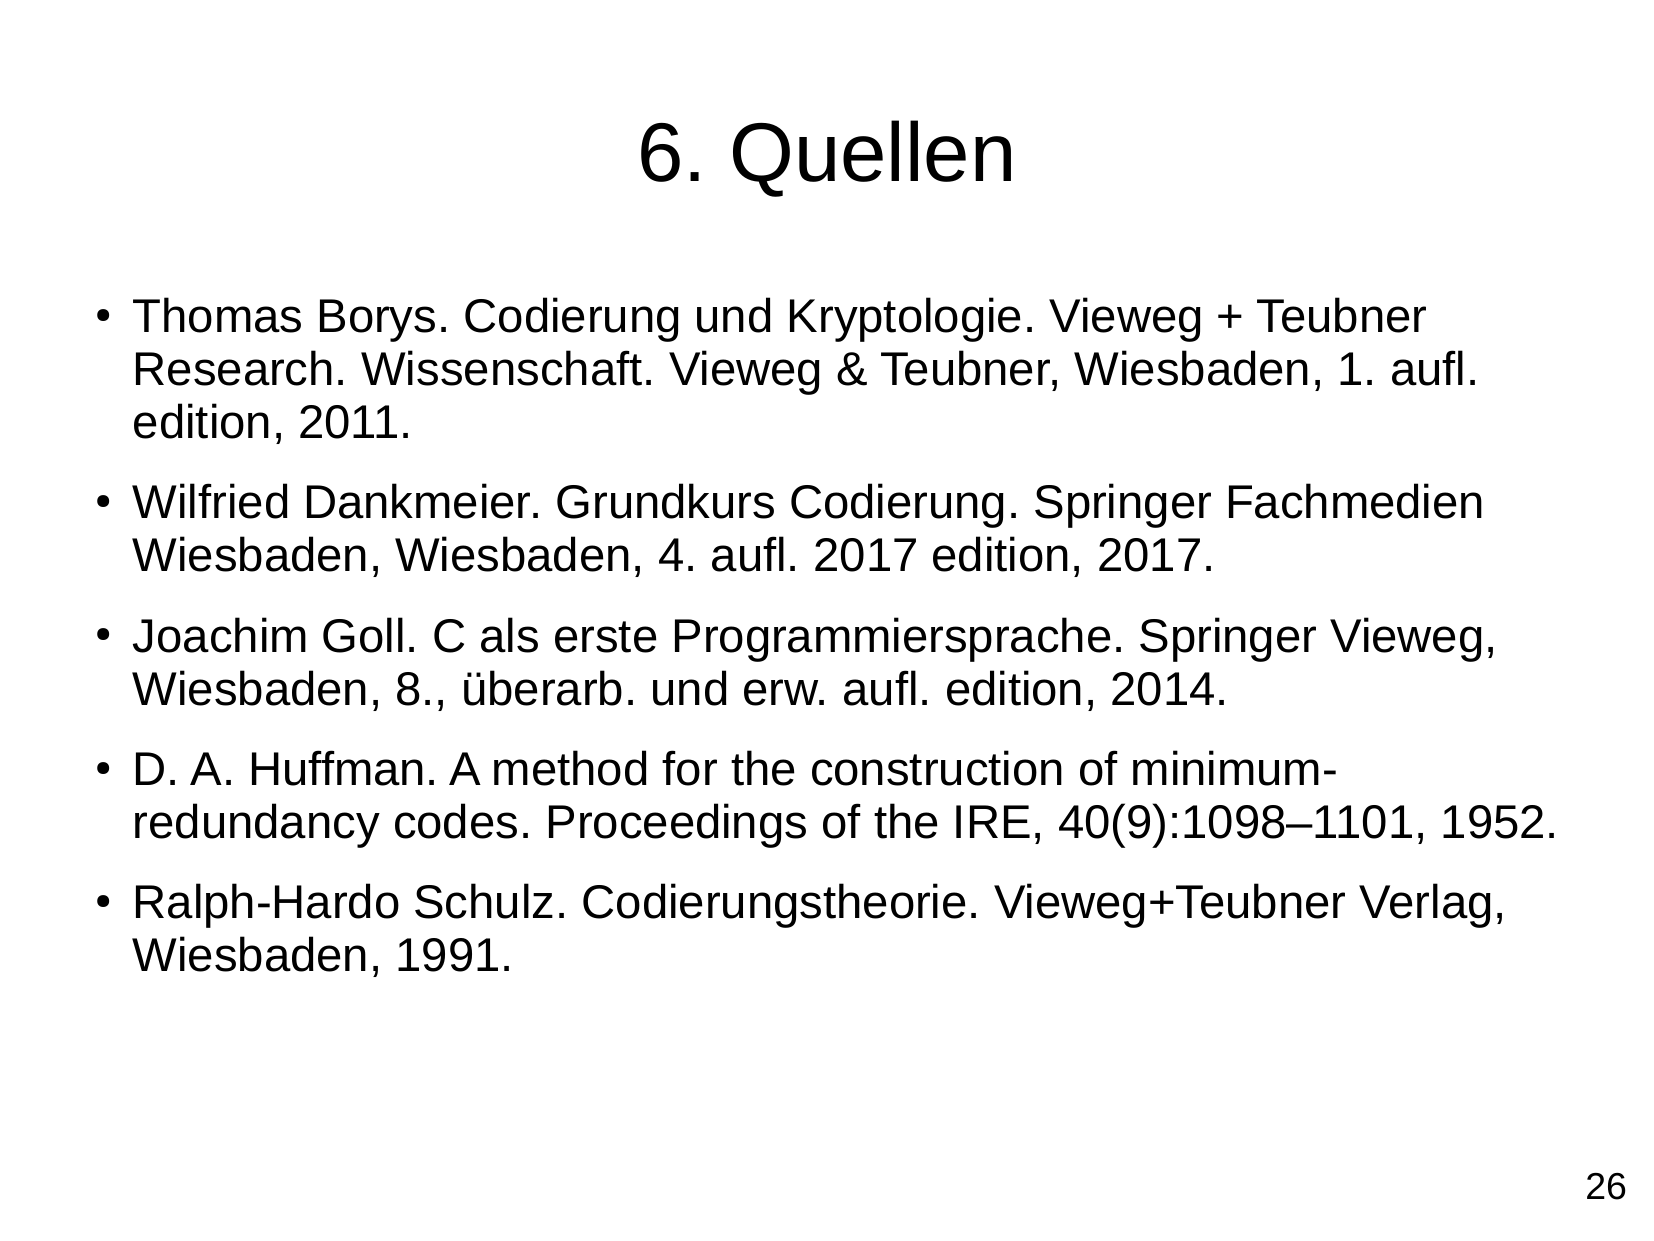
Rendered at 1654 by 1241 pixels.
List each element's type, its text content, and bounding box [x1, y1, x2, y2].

list Thomas Borys. Codierung und Kryptologie. Vieweg + Teubner Research. Wissenschaft. Vieweg & Teubner, Wiesbaden, 1. aufl. edition, 2011. Wilfried Dankmeier. Grundkurs Codierung. Springer Fachmedien Wiesbaden, Wiesbaden, 4. aufl. 2017 edition, 2017. Joachim Goll. C als erste Programmiersprache. Springer Vieweg, Wiesbaden, 8., überarb. und erw. aufl. edition, 2014. D. A. Huffman. A method for the construction of minimum-redundancy codes. Proceedings of the IRE, 40(9):1098–1101, 1952. Ralph-Hardo Schulz. Codierungstheorie. Vieweg+Teubner Verlag, Wiesbaden, 1991. [82, 290, 1571, 1010]
title 6. Quellen [82, 49, 1571, 257]
text_box <number> [1259, 1158, 1642, 1229]
